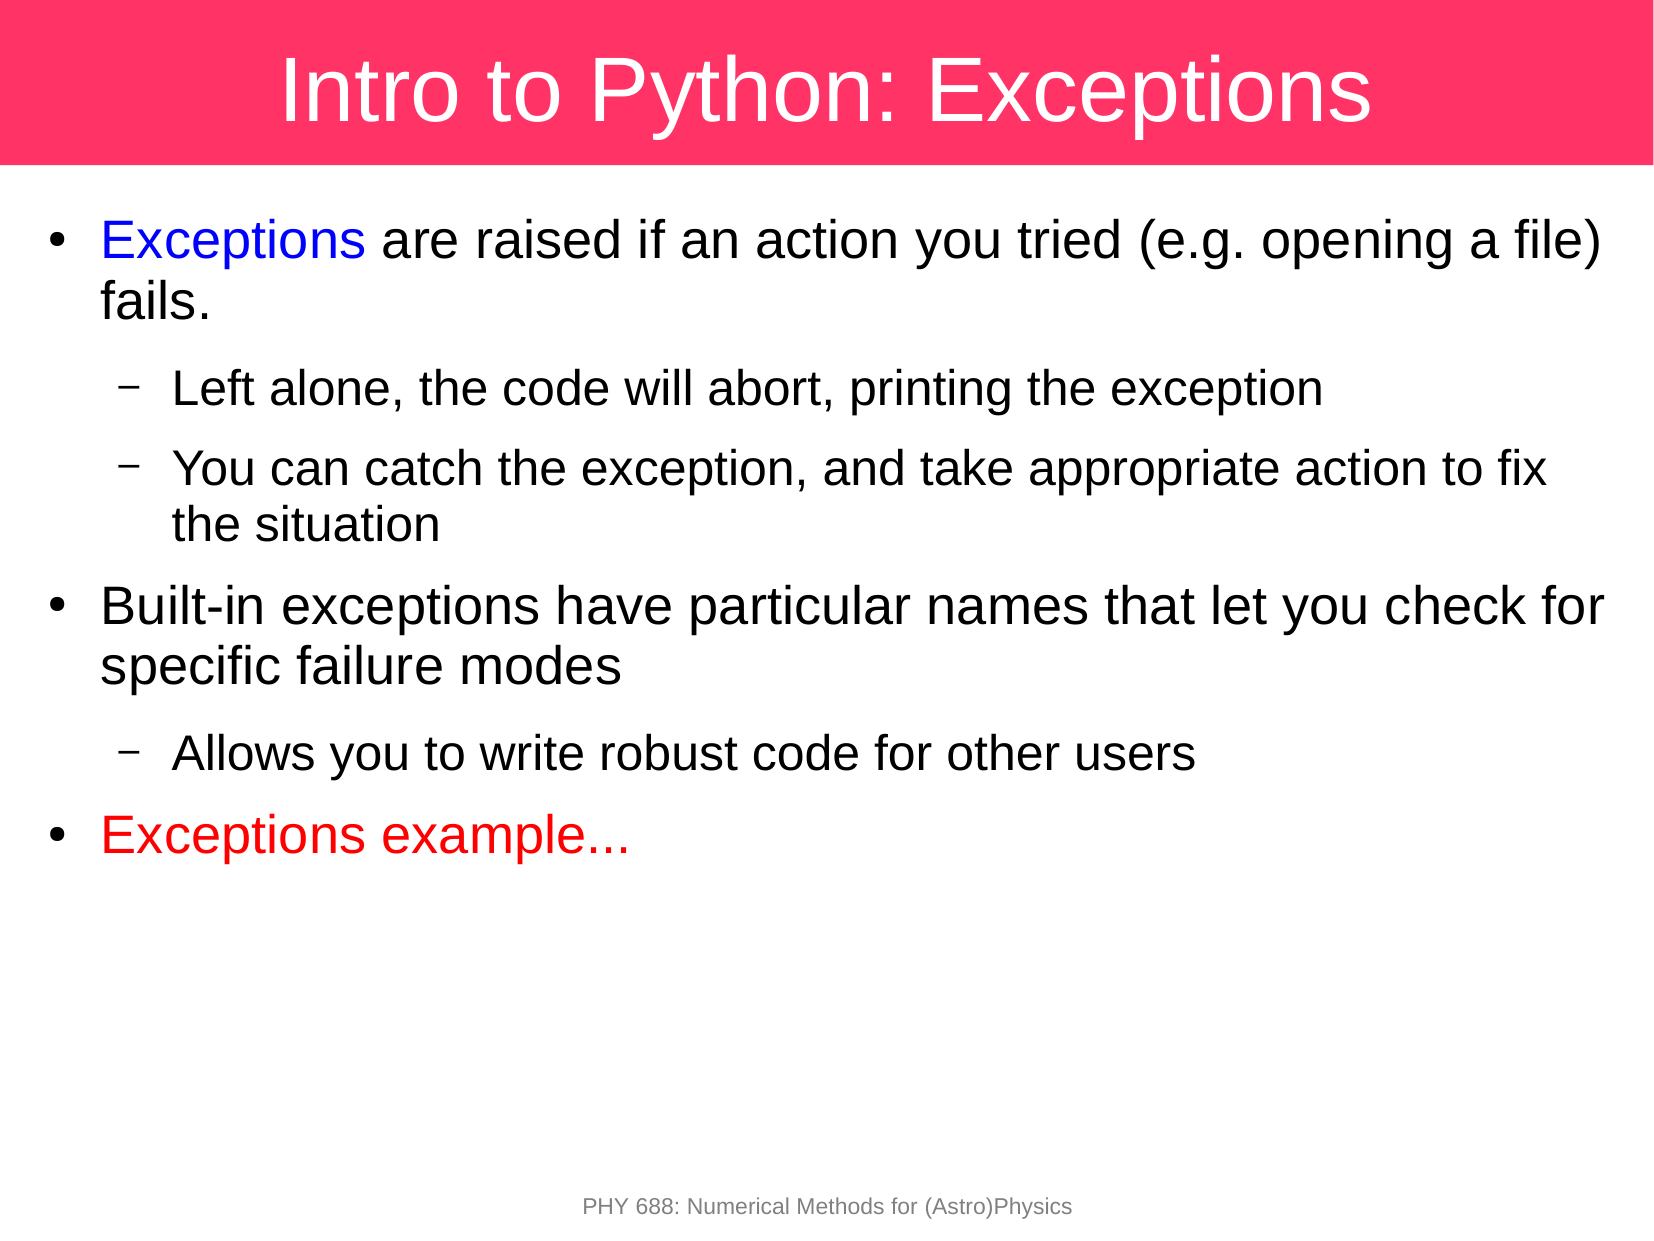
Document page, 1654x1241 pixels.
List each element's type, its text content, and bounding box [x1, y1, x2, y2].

title Intro to Python: Exceptions [82, 31, 1571, 148]
list Exceptions are raised if an action you tried (e.g. opening a file) fails. Left alone, the code will abort, printing the exception You can catch the exception, and take appropriate action to fix the situation Built-in exceptions have particular names that let you check for specific failure modes Allows you to write robust code for other users Exceptions example... [30, 210, 1621, 1171]
